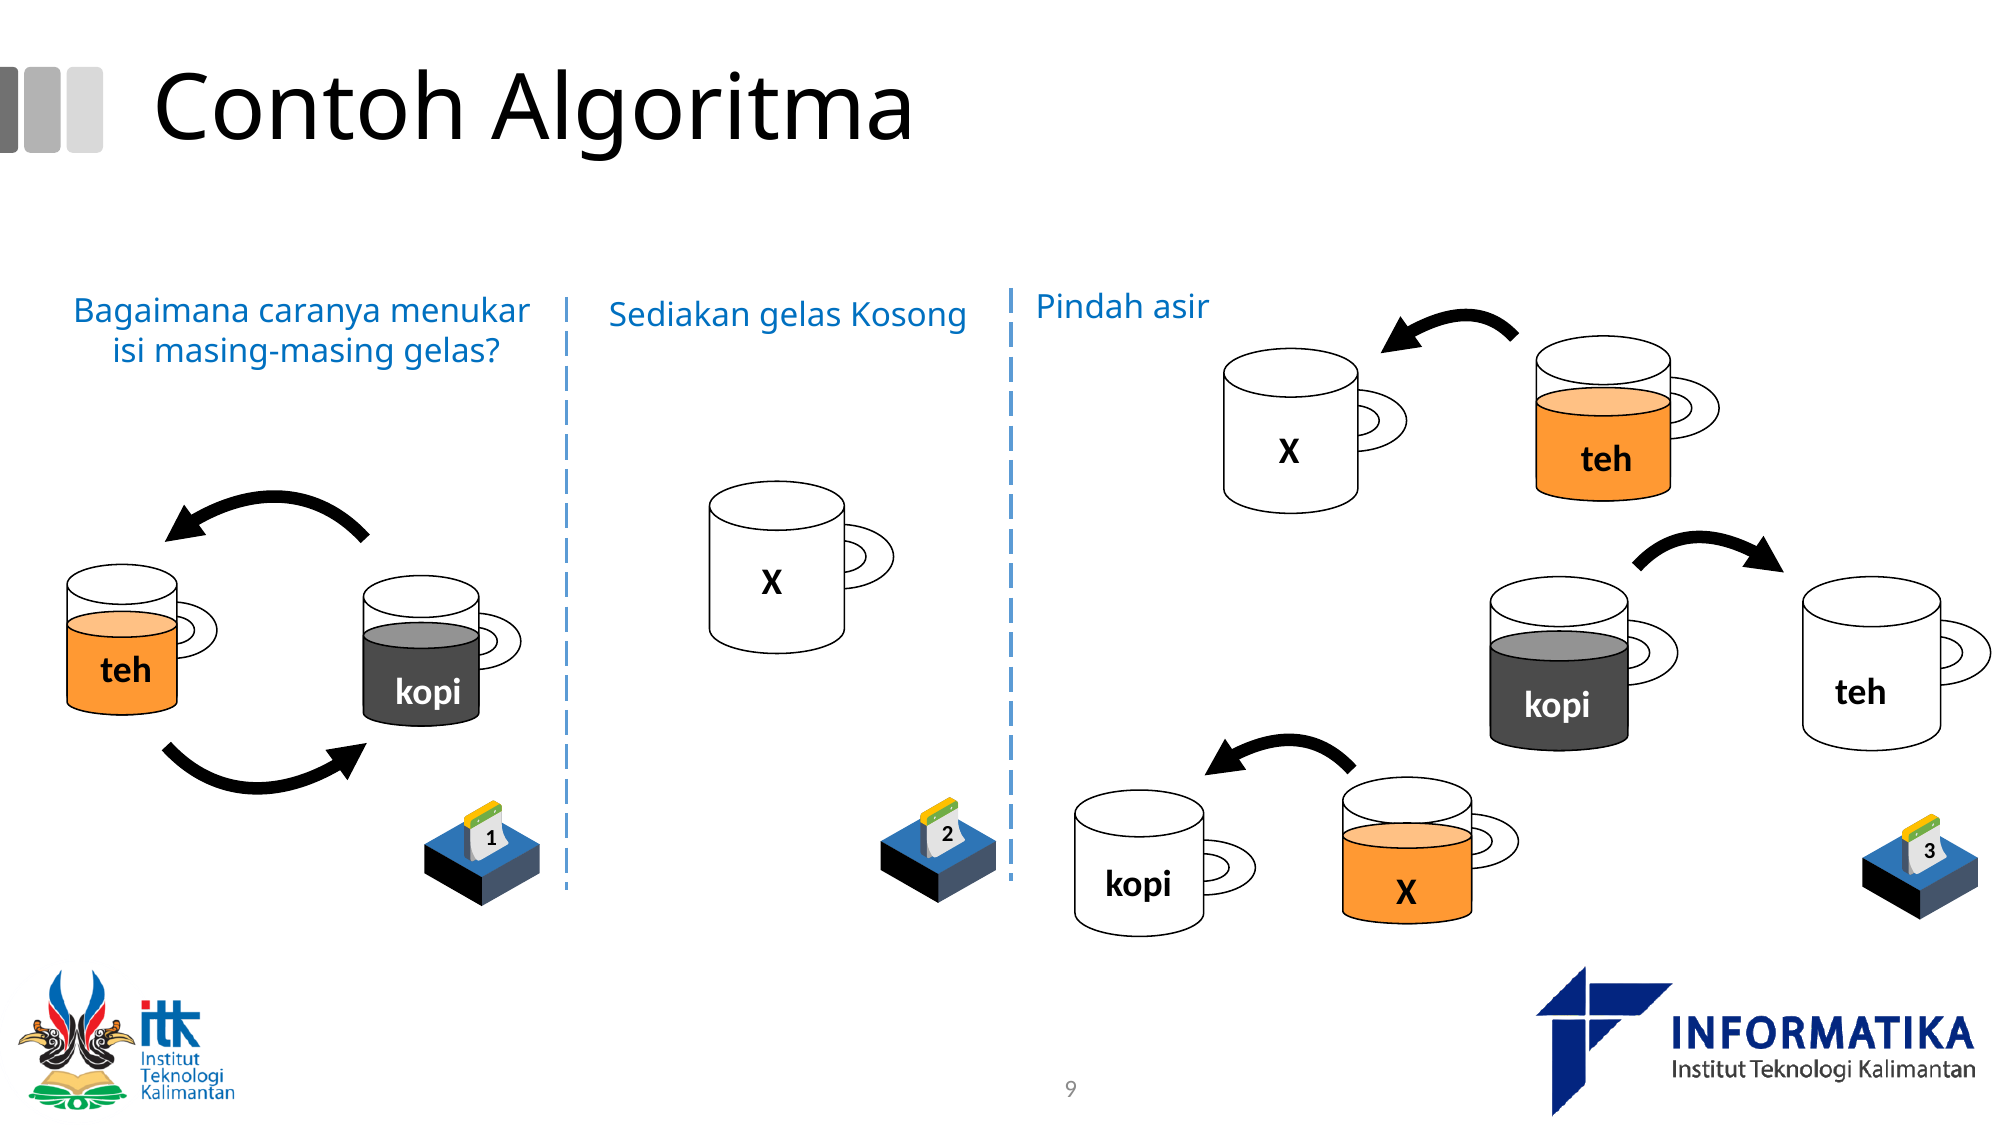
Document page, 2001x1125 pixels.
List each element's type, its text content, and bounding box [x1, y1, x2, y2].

text_box 2 [926, 807, 965, 858]
text_box [1223, 374, 1407, 514]
text_box Pindah asir [1020, 278, 1414, 334]
text_box [1490, 605, 1678, 751]
text_box Bagaimana caranya menukar isi masing-masing gelas? [56, 281, 557, 377]
text_box [1802, 602, 1991, 751]
text_box X [1380, 859, 1433, 920]
text_box [1342, 802, 1381, 834]
text_box teh [1566, 426, 1651, 487]
text_box 1 [470, 812, 509, 861]
text_box [1074, 814, 1256, 937]
text_box [880, 797, 997, 903]
text_box [1536, 362, 1720, 501]
text_box Sediakan gelas Kosong [566, 285, 1011, 341]
text_box [1342, 804, 1519, 924]
text_box kopi [380, 660, 477, 720]
text_box [67, 588, 217, 715]
text_box kopi [1509, 672, 1617, 733]
text_box [709, 508, 894, 654]
picture [0, 935, 253, 1125]
title Contoh Algoritma [137, 1, 1863, 219]
text_box teh [85, 637, 167, 698]
text_box [1862, 813, 1979, 920]
text_box X [1264, 418, 1318, 479]
text_box [363, 600, 521, 727]
text_box X [746, 549, 802, 610]
text_box kopi [1090, 851, 1192, 912]
text_box 3 [1908, 825, 1947, 875]
text_box teh [1820, 659, 1907, 720]
text_box [424, 800, 540, 907]
picture [1534, 965, 1976, 1118]
